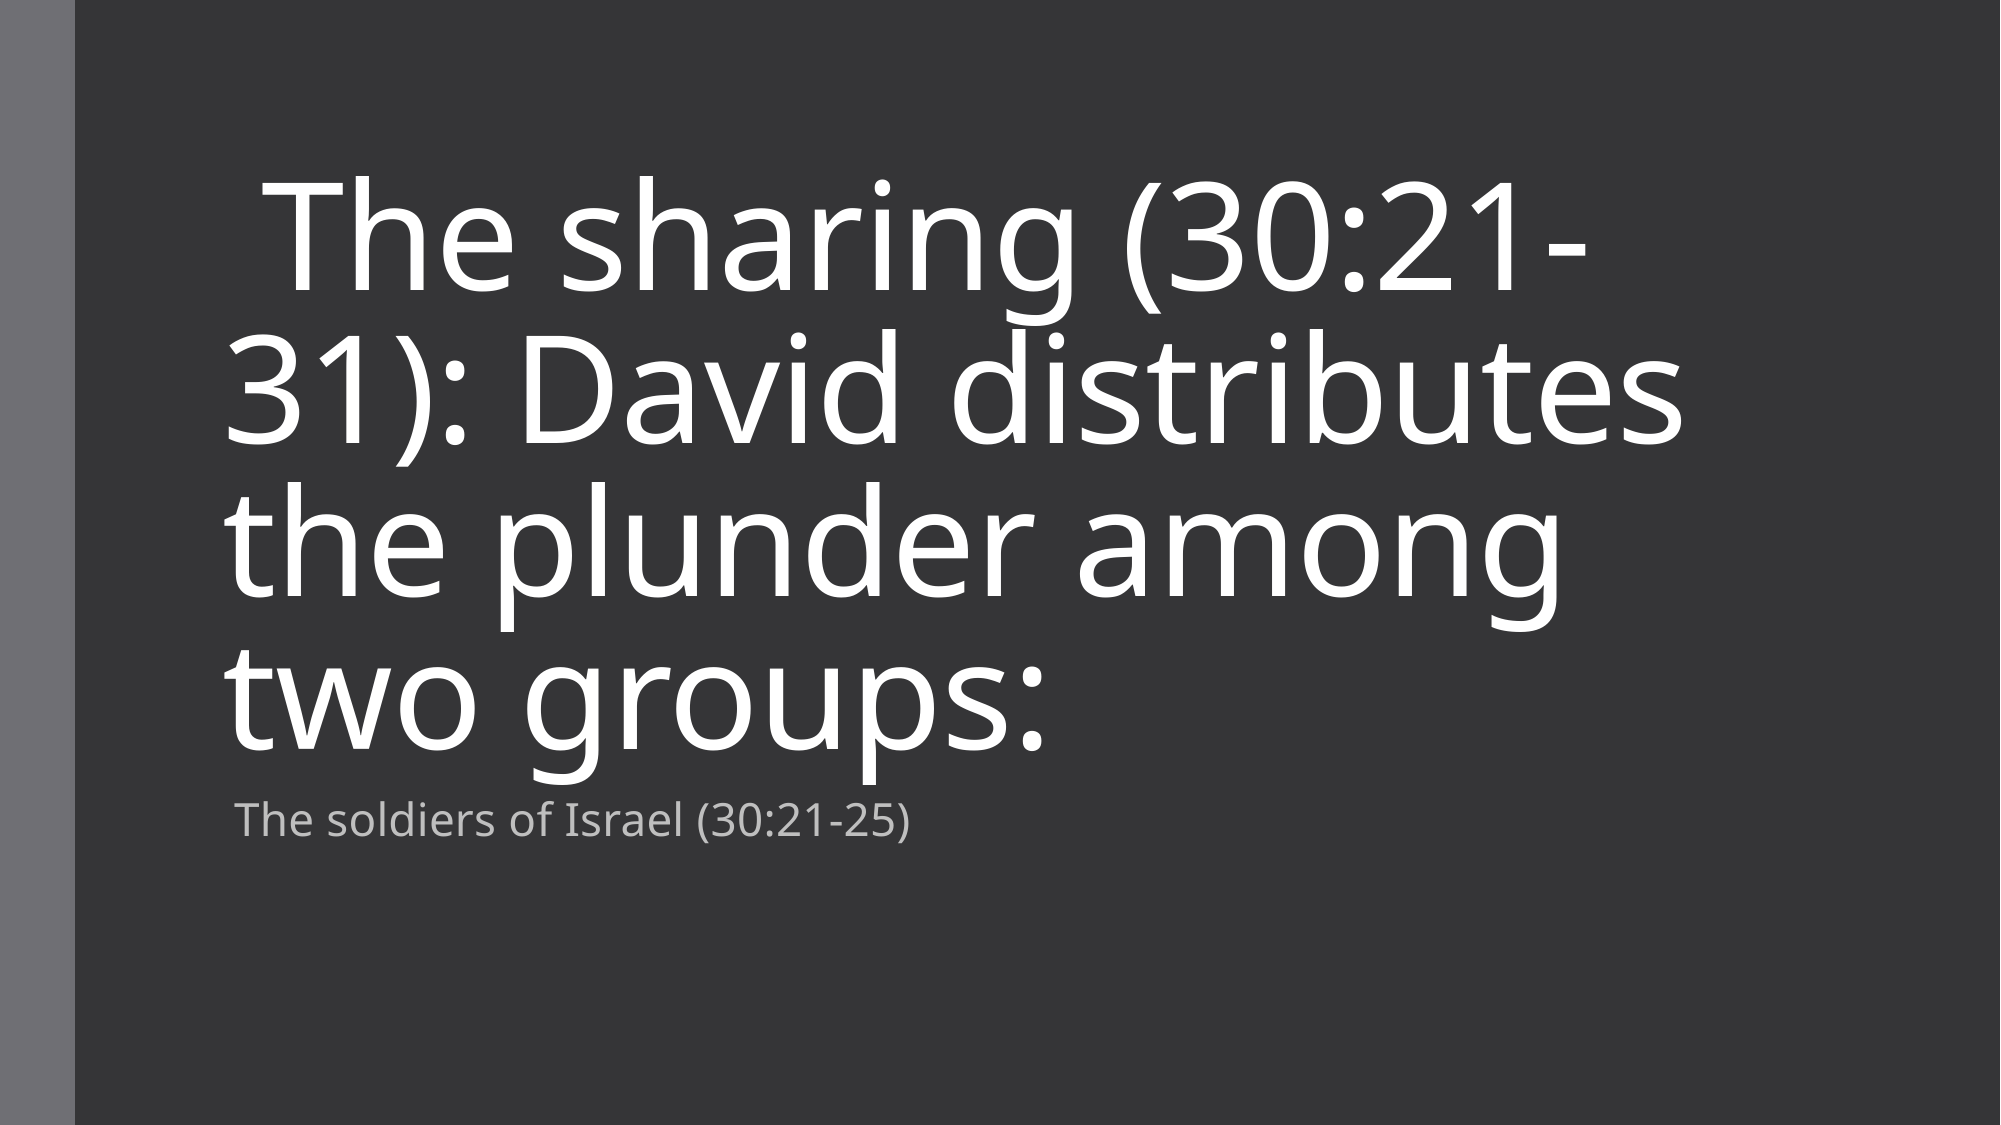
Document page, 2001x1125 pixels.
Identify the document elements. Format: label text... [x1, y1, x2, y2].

subtitle The soldiers of Israel (30:21-25) [206, 787, 1752, 1066]
title The sharing (30:21-31): David distributes the plunder among two groups: [206, 124, 1752, 787]
